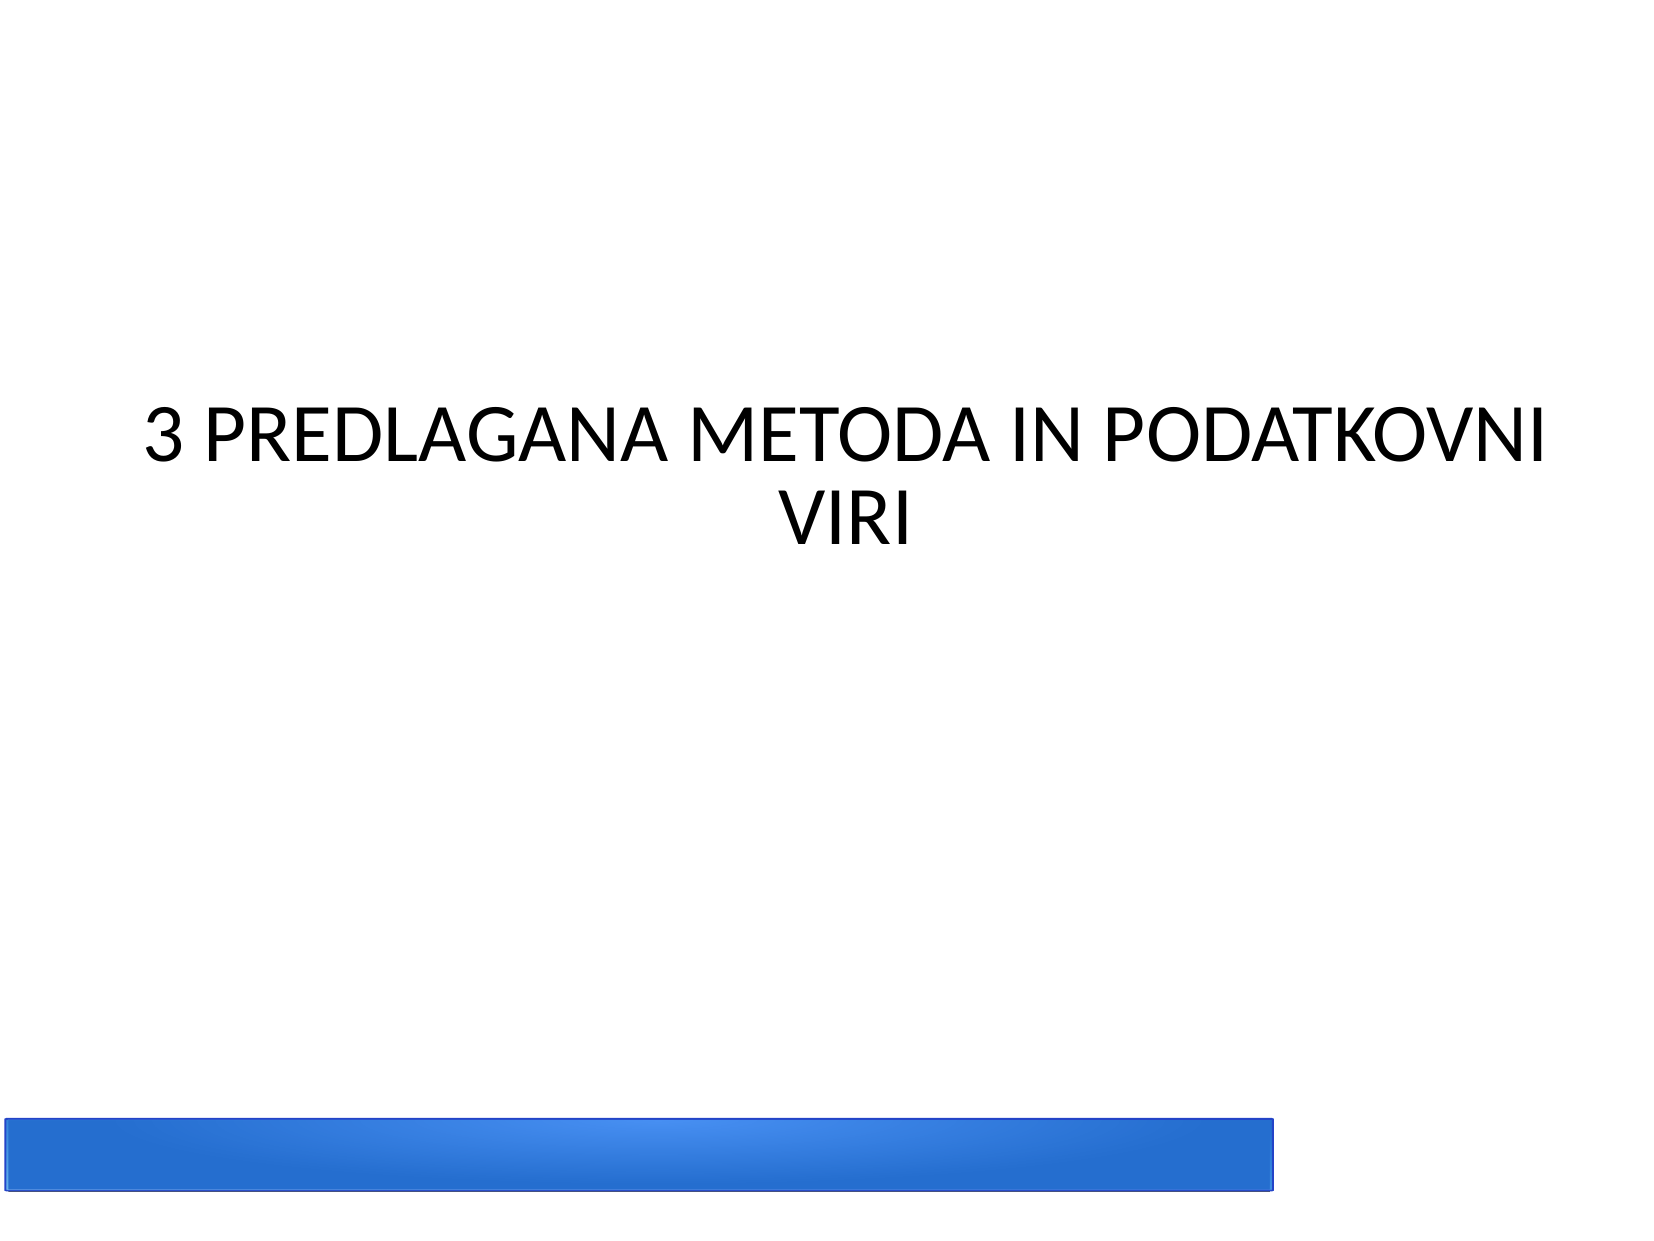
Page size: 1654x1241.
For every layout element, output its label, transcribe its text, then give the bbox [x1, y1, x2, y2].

list 3 PREDLAGANA METODA IN PODATKOVNI VIRI [101, 285, 1591, 1006]
